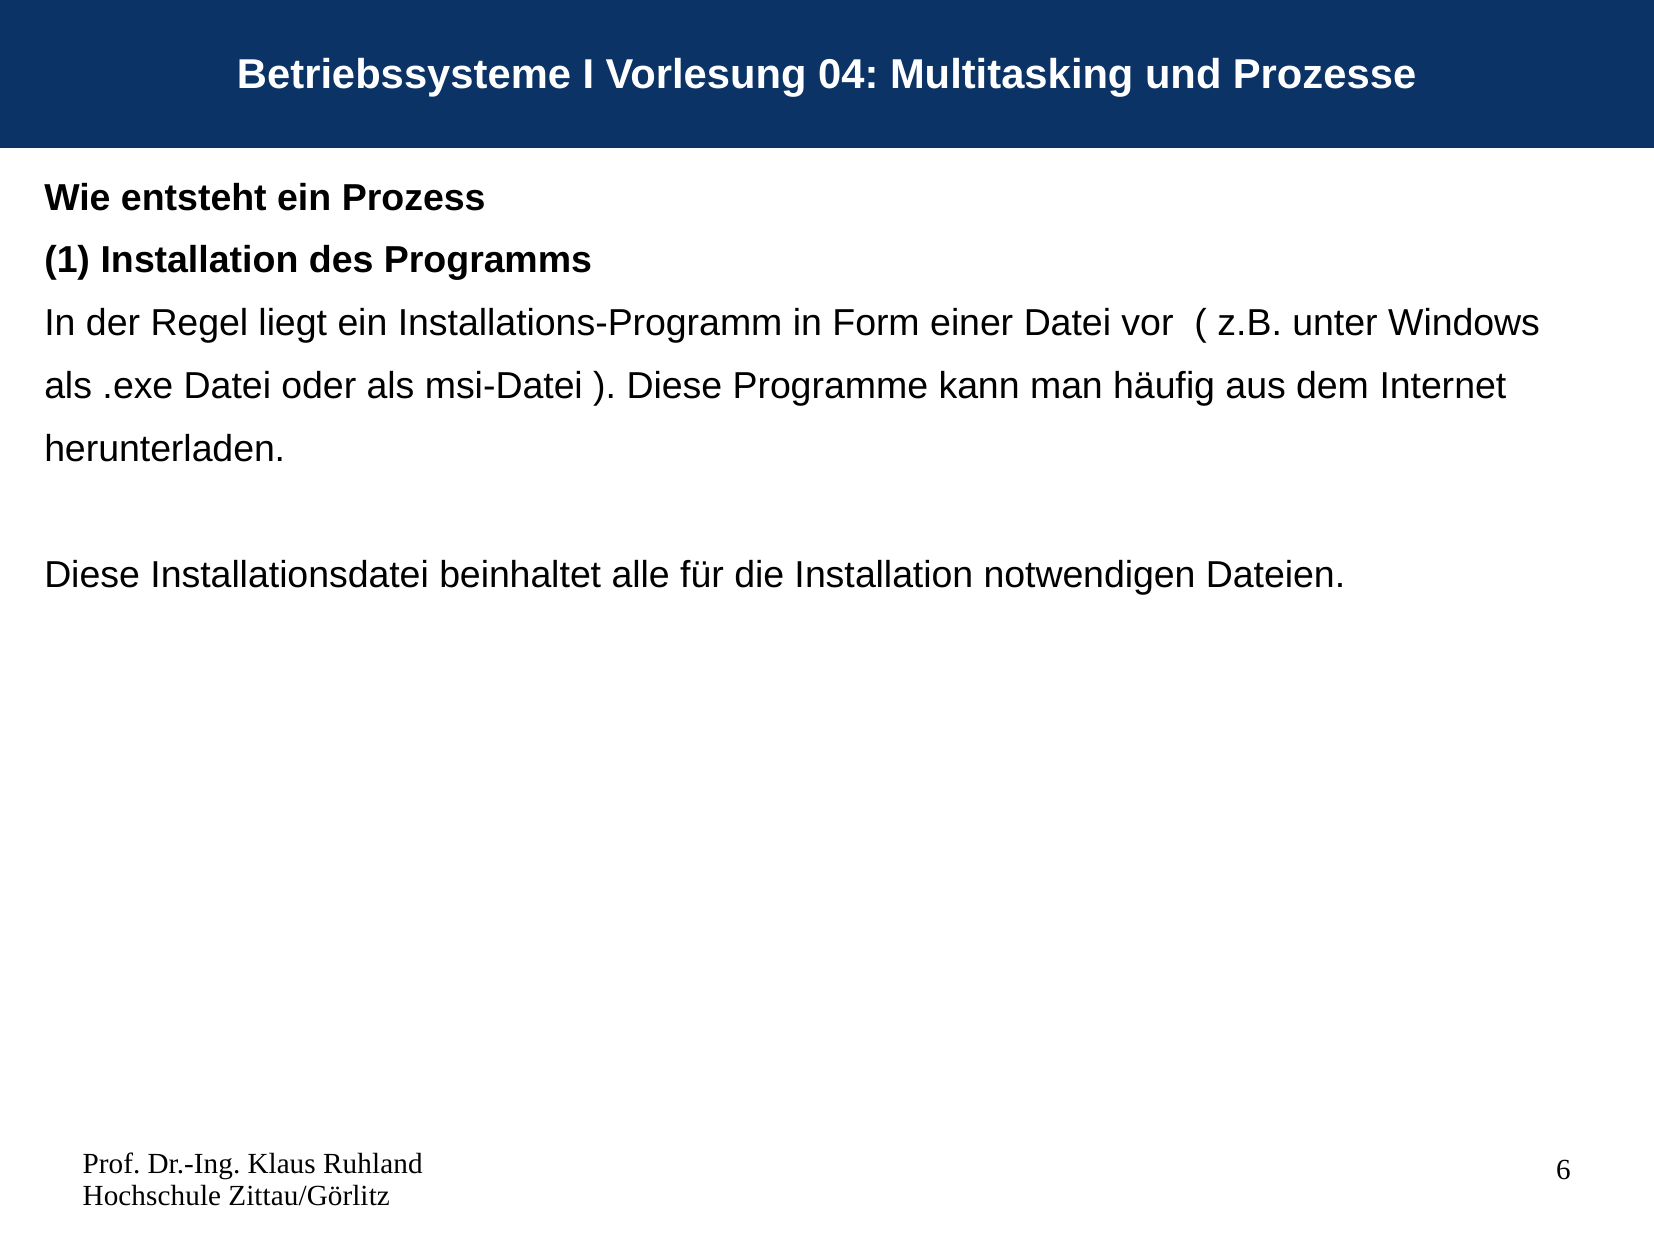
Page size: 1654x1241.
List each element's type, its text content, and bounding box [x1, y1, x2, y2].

text_box Wie entsteht ein Prozess (1) Installation des Programms In der Regel liegt ein Installations-Programm in Form einer Datei vor ( z.B. unter Windows als .exe Datei oder als msi-Datei ). Diese Programme kann man häufig aus dem Internet herunterladen. Diese Installationsdatei beinhaltet alle für die Installation notwendigen Dateien. [29, 147, 1565, 1121]
